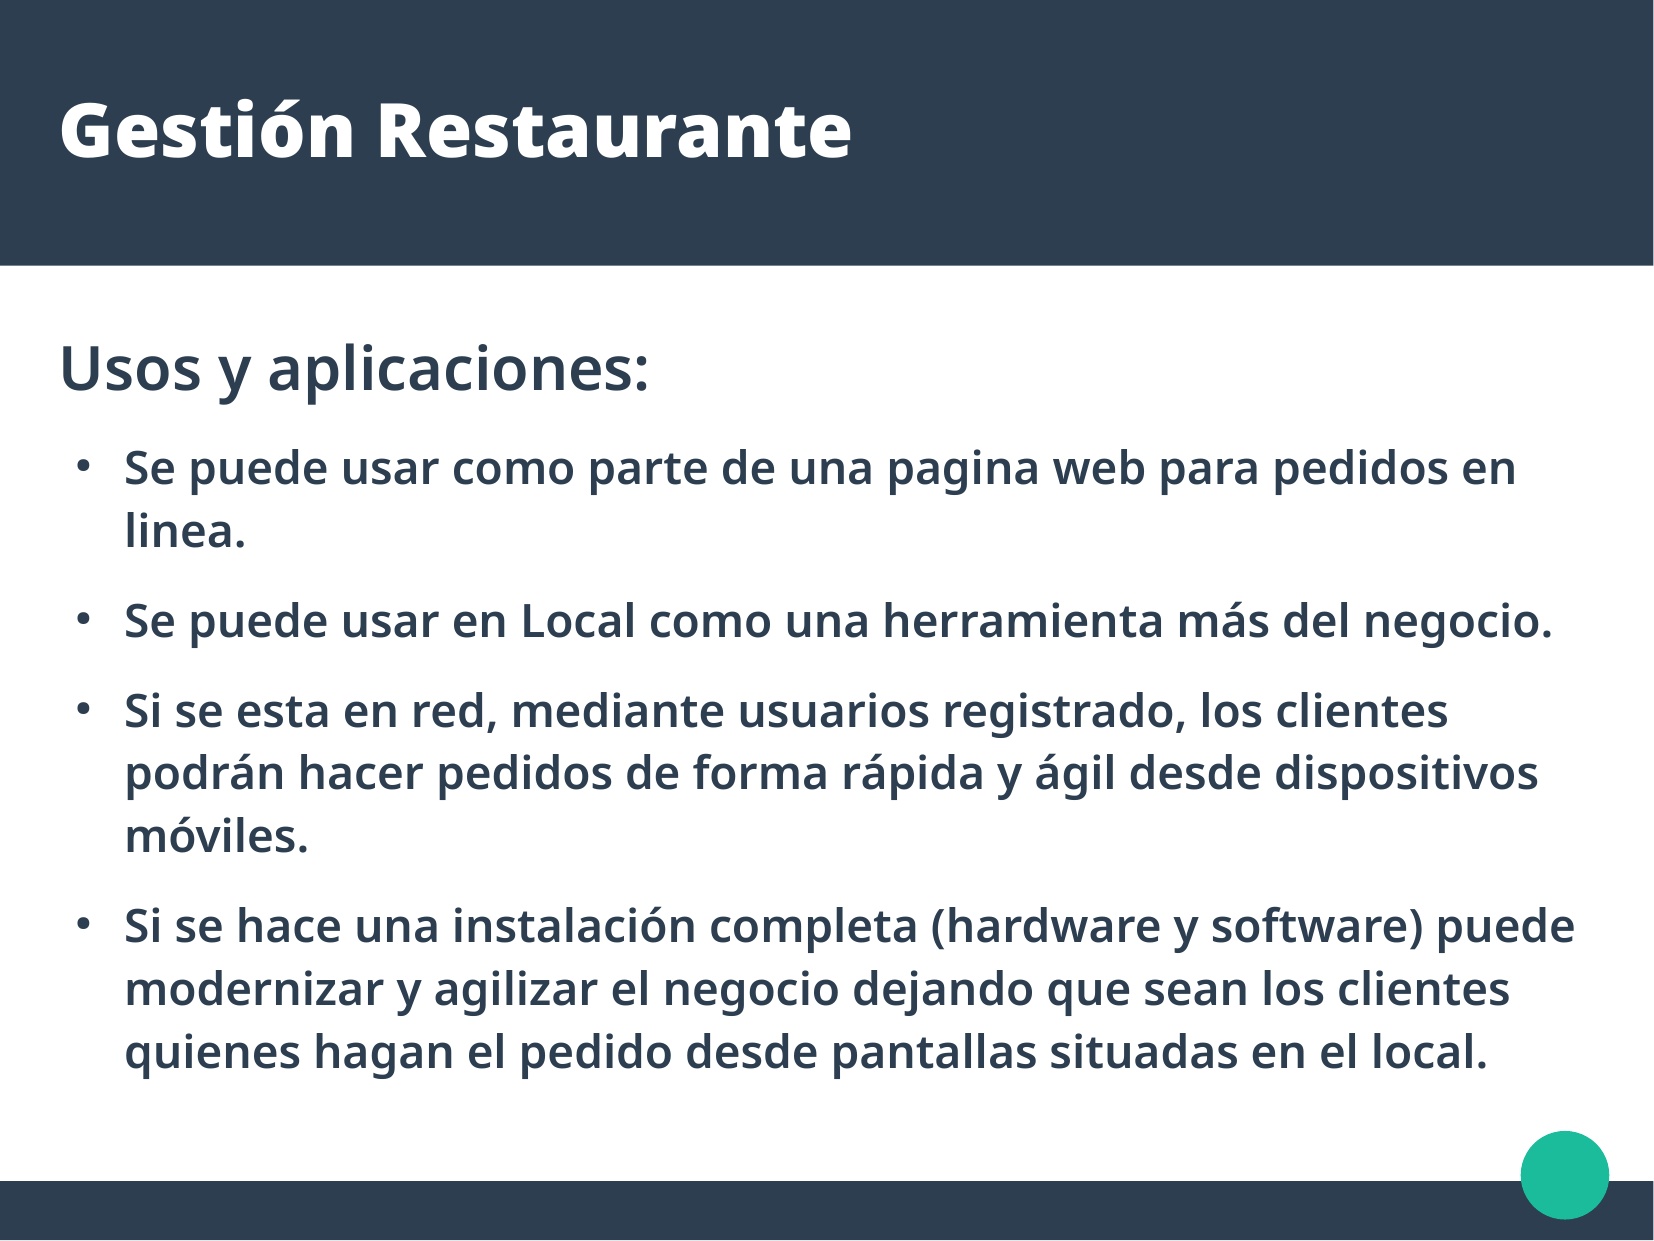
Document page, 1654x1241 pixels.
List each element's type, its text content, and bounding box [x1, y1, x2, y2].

title Gestión Restaurante [59, 49, 1595, 207]
list Usos y aplicaciones: Se puede usar como parte de una pagina web para pedidos en linea. Se puede usar en Local como una herramienta más del negocio. Si se esta en red, mediante usuarios registrado, los clientes podrán hacer pedidos de forma rápida y ágil desde dispositivos móviles. Si se hace una instalación completa (hardware y software) puede modernizar y agilizar el negocio dejando que sean los clientes quienes hagan el pedido desde pantallas situadas en el local. [59, 324, 1595, 1152]
